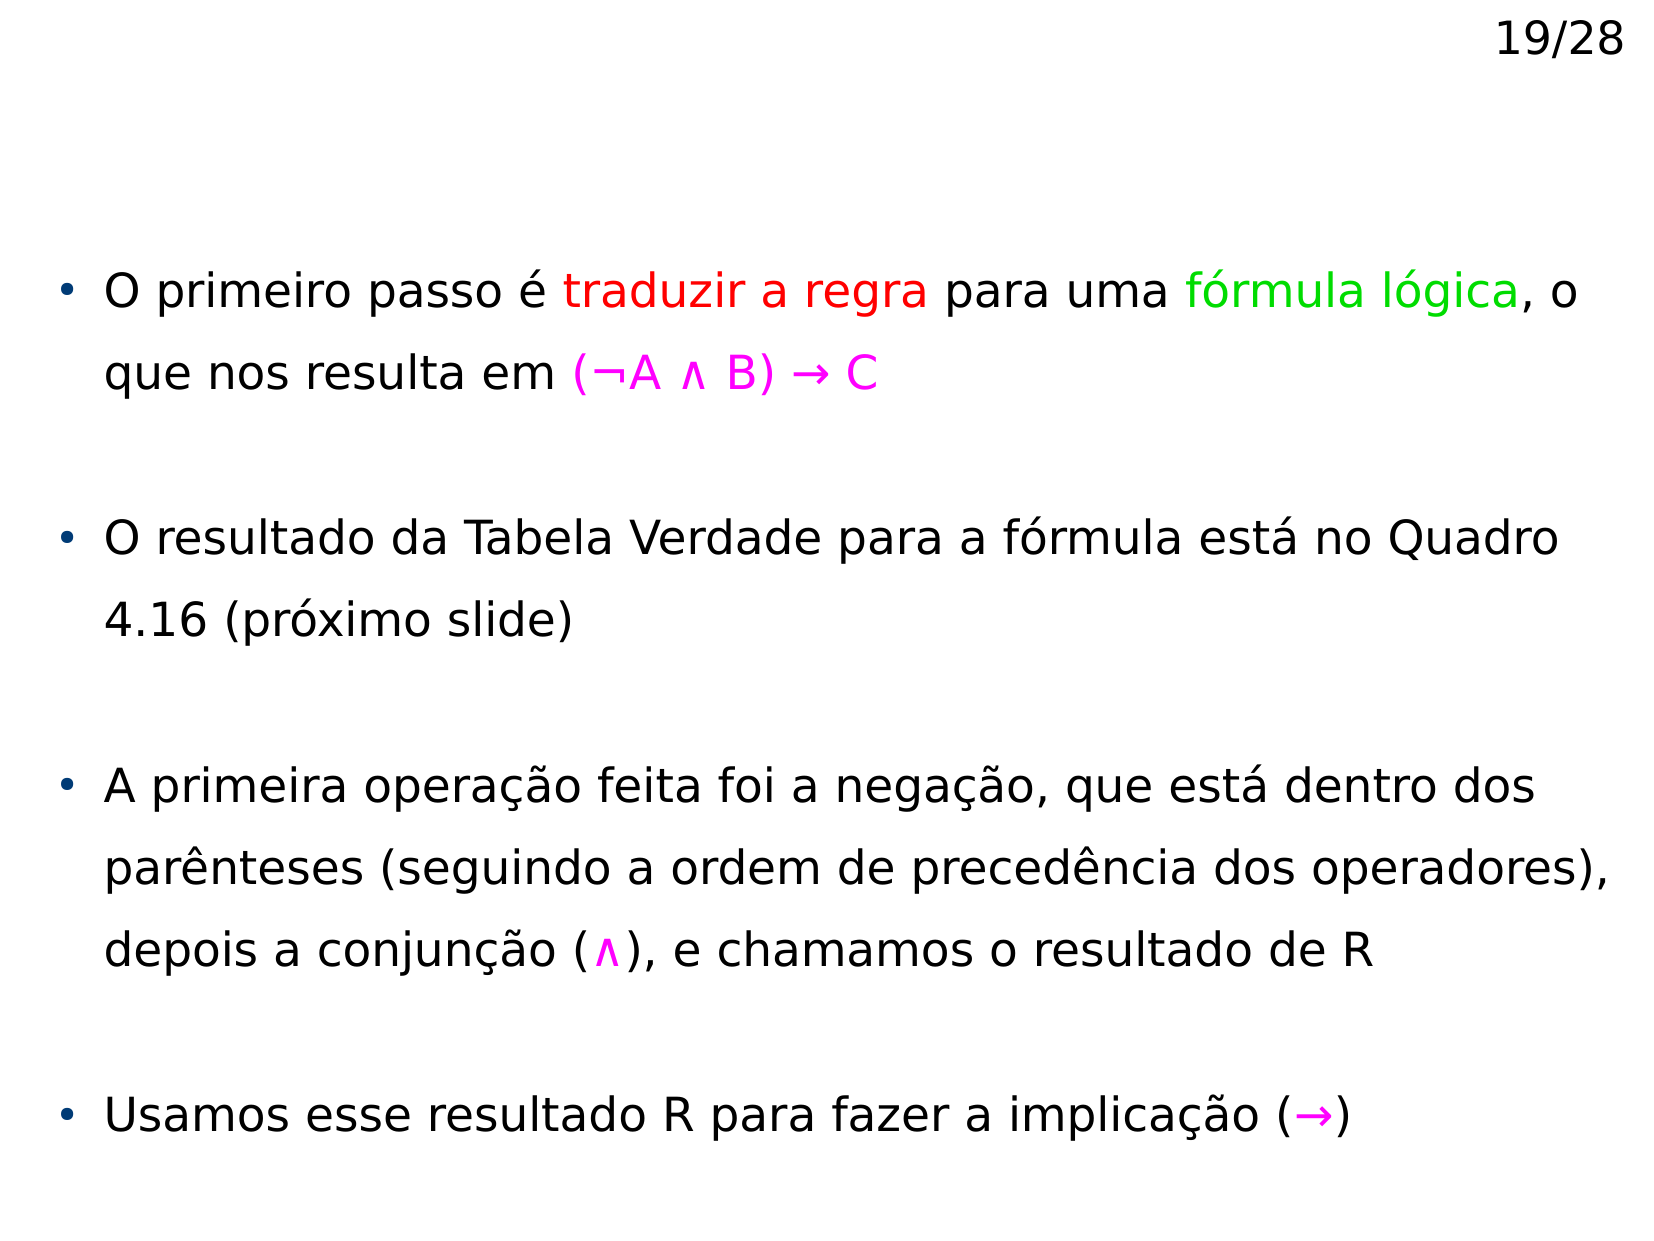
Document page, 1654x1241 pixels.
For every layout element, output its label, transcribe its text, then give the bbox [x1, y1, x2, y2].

list O primeiro passo é traduzir a regra para uma fórmula lógica, o que nos resulta em (¬A ∧ B) → C O resultado da Tabela Verdade para a fórmula está no Quadro 4.16 (próximo slide) A primeira operação feita foi a negação, que está dentro dos parênteses (seguindo a ordem de precedência dos operadores), depois a conjunção (∧), e chamamos o resultado de R Usamos esse resultado R para fazer a implicação (→) [59, 236, 1625, 1211]
